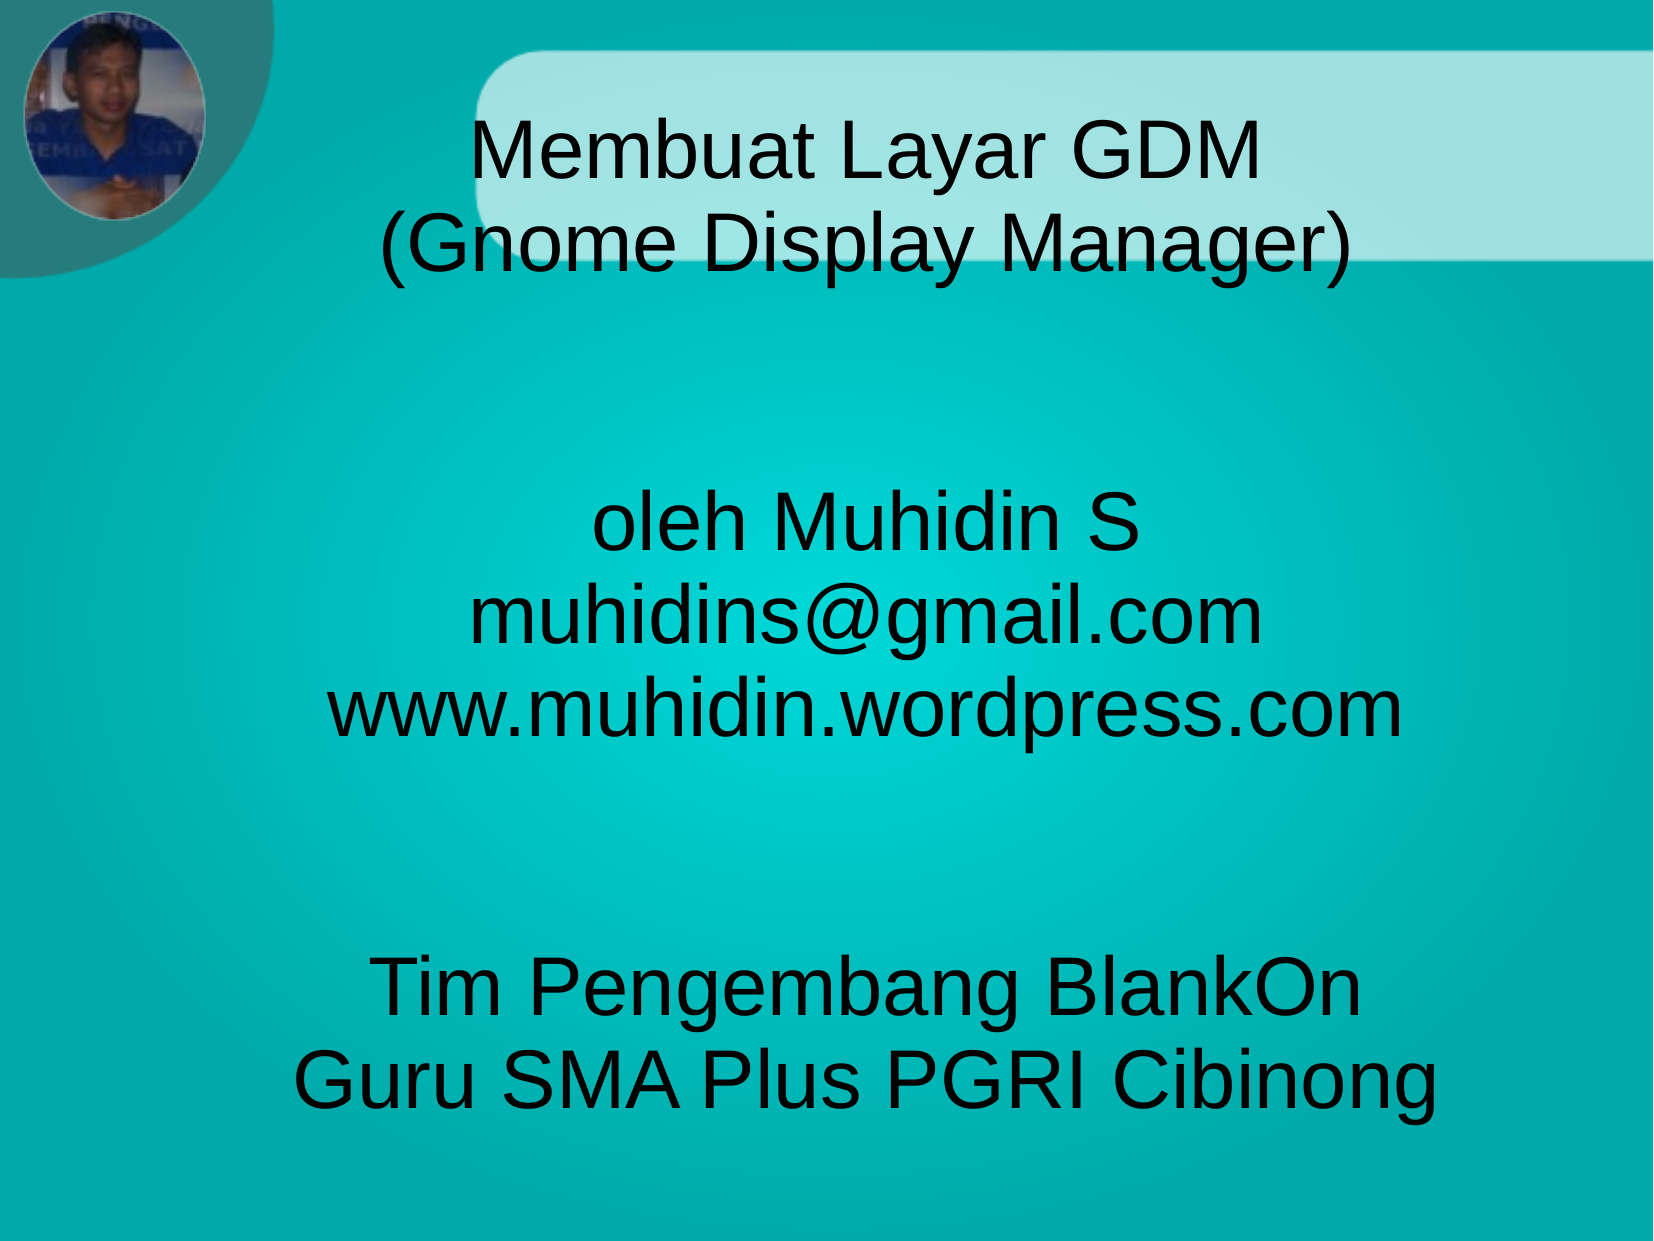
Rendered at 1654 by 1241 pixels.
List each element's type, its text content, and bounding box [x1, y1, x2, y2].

picture [0, 0, 1654, 1241]
title Membuat Layar GDM (Gnome Display Manager) oleh Muhidin S muhidins@gmail.com www.muhidin.wordpress.com Tim Pengembang BlankOn Guru SMA Plus PGRI Cibinong [87, 46, 1576, 1183]
